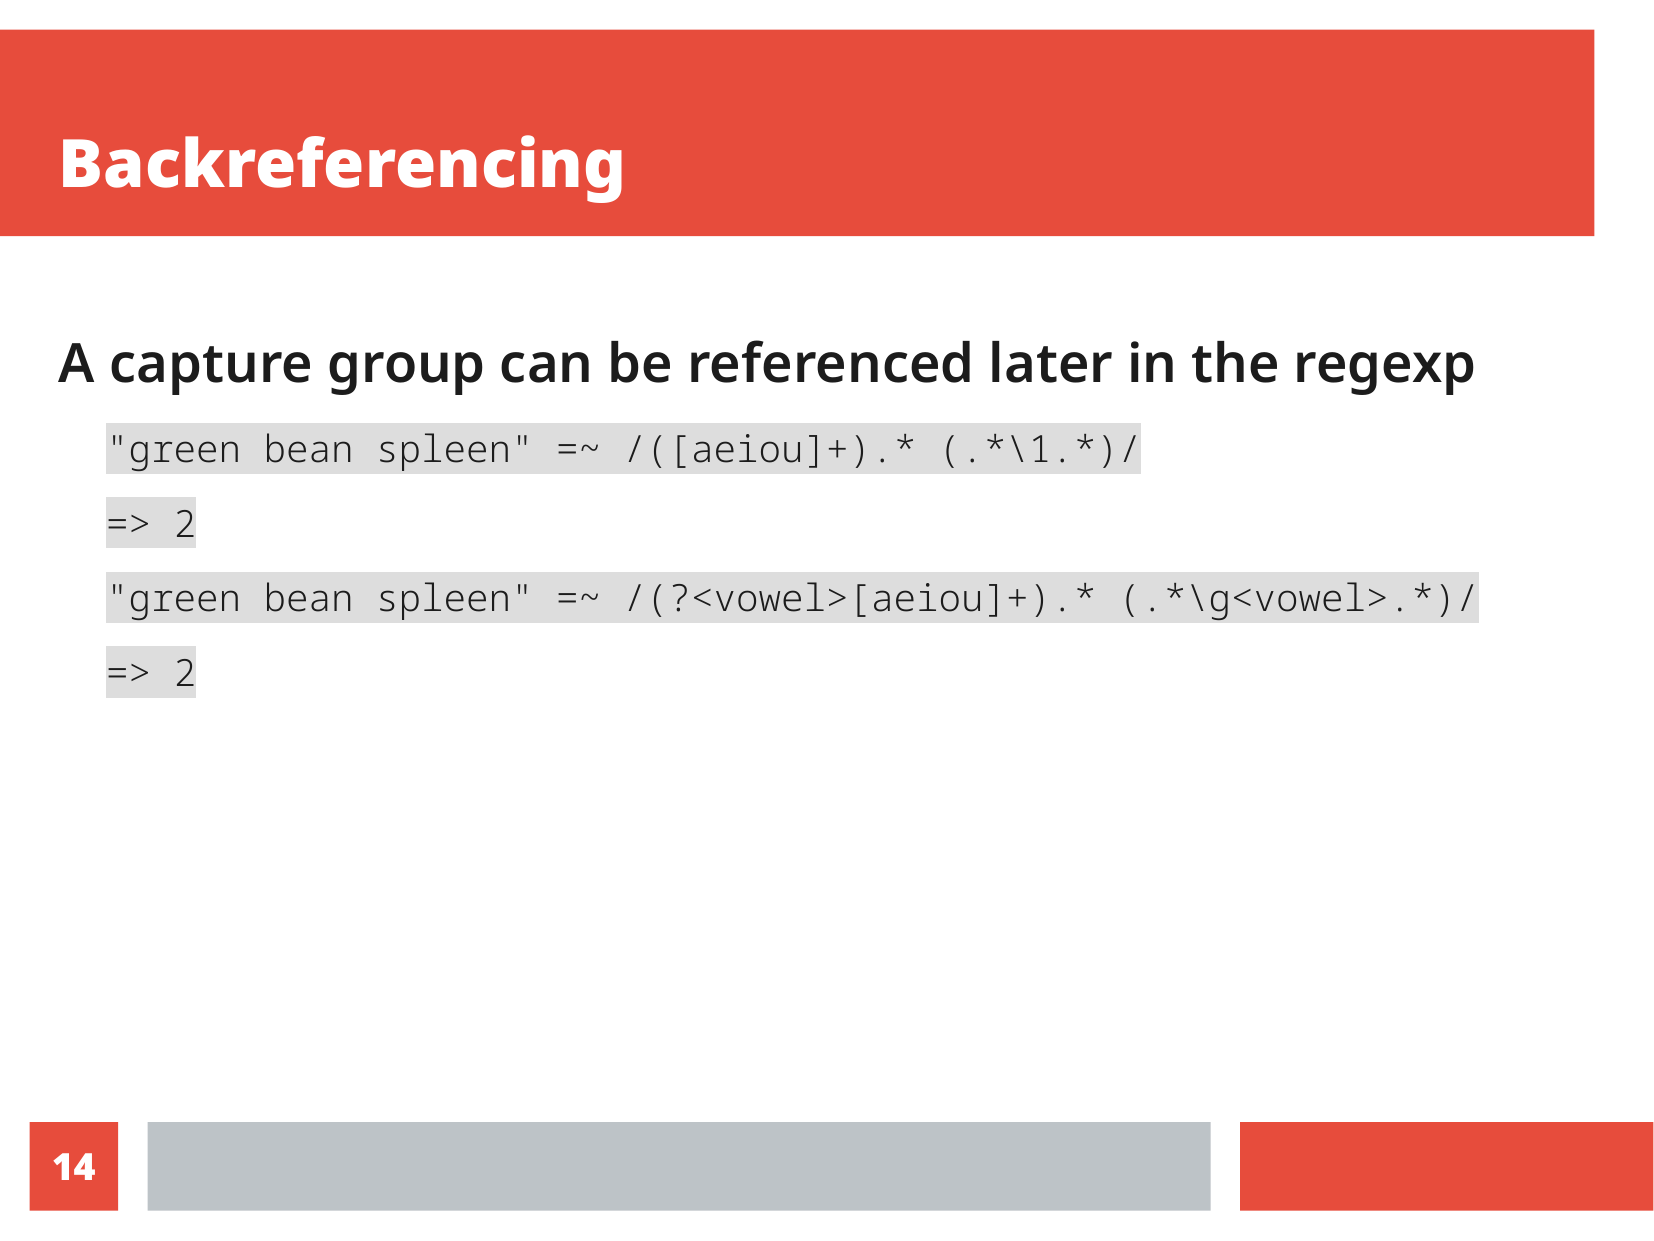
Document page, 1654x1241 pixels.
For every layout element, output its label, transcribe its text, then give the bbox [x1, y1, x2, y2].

title Backreferencing [59, 59, 1595, 207]
list A capture group can be referenced later in the regexp "green bean spleen" =~ /([aeiou]+).* (.*\1.*)/ => 2 "green bean spleen" =~ /(?<vowel>[aeiou]+).* (.*\g<vowel>.*)/ => 2 [59, 324, 1565, 1093]
